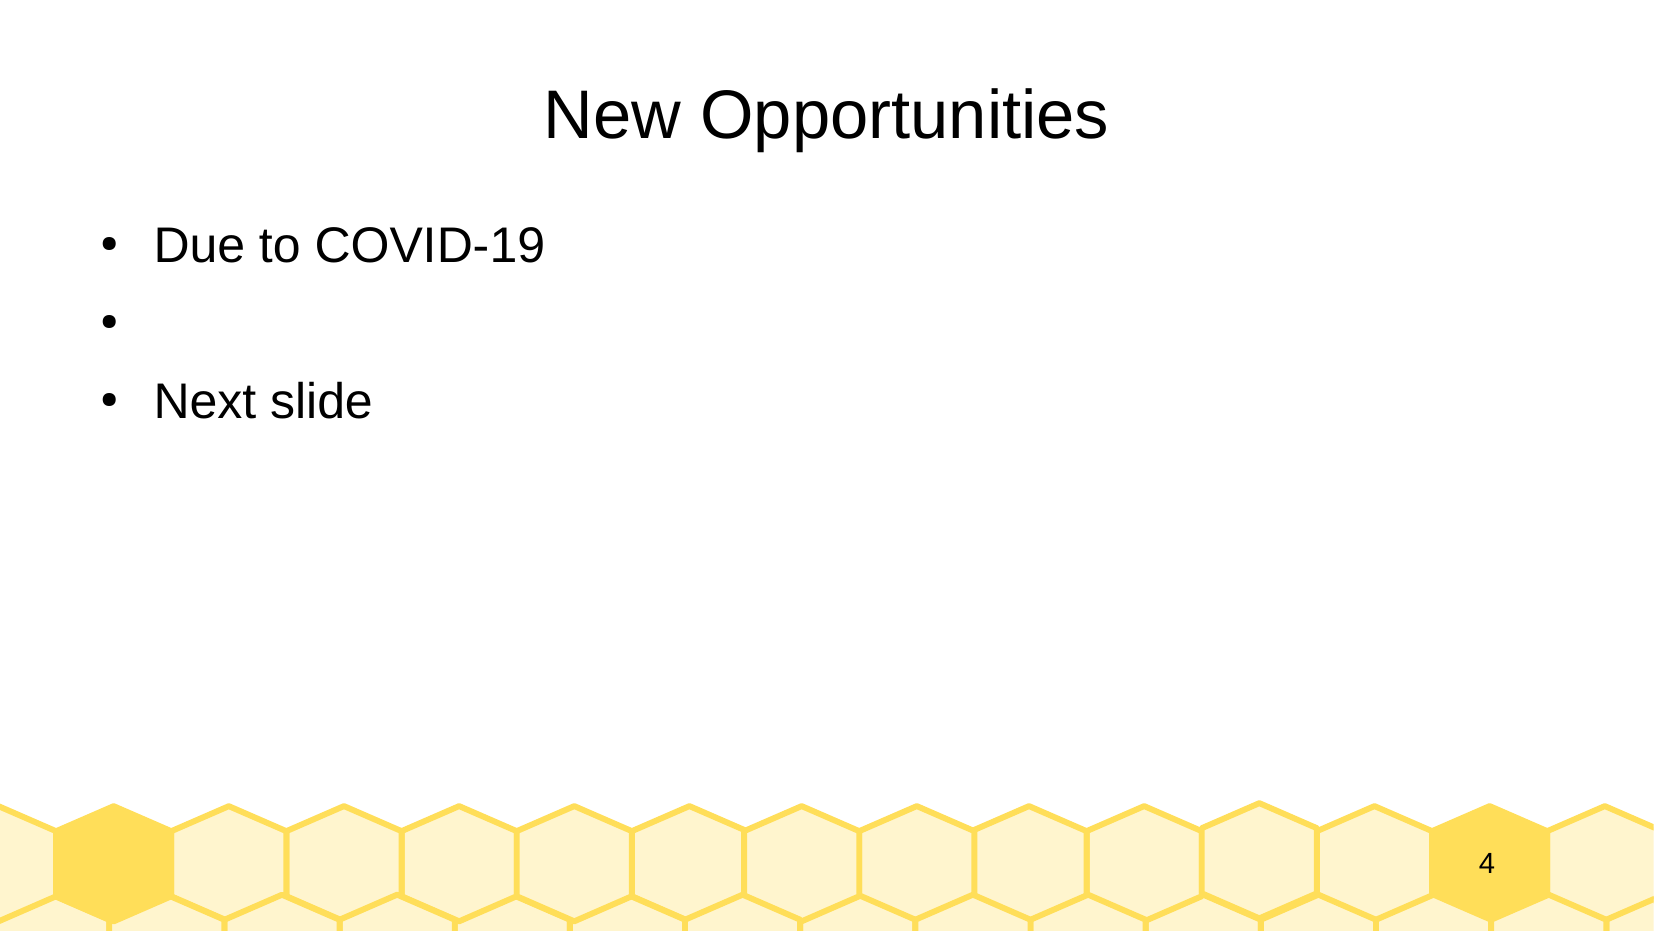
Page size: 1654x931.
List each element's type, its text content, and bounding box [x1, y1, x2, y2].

list Due to COVID-19 Next slide [82, 217, 1571, 758]
title New Opportunities [82, 37, 1571, 193]
